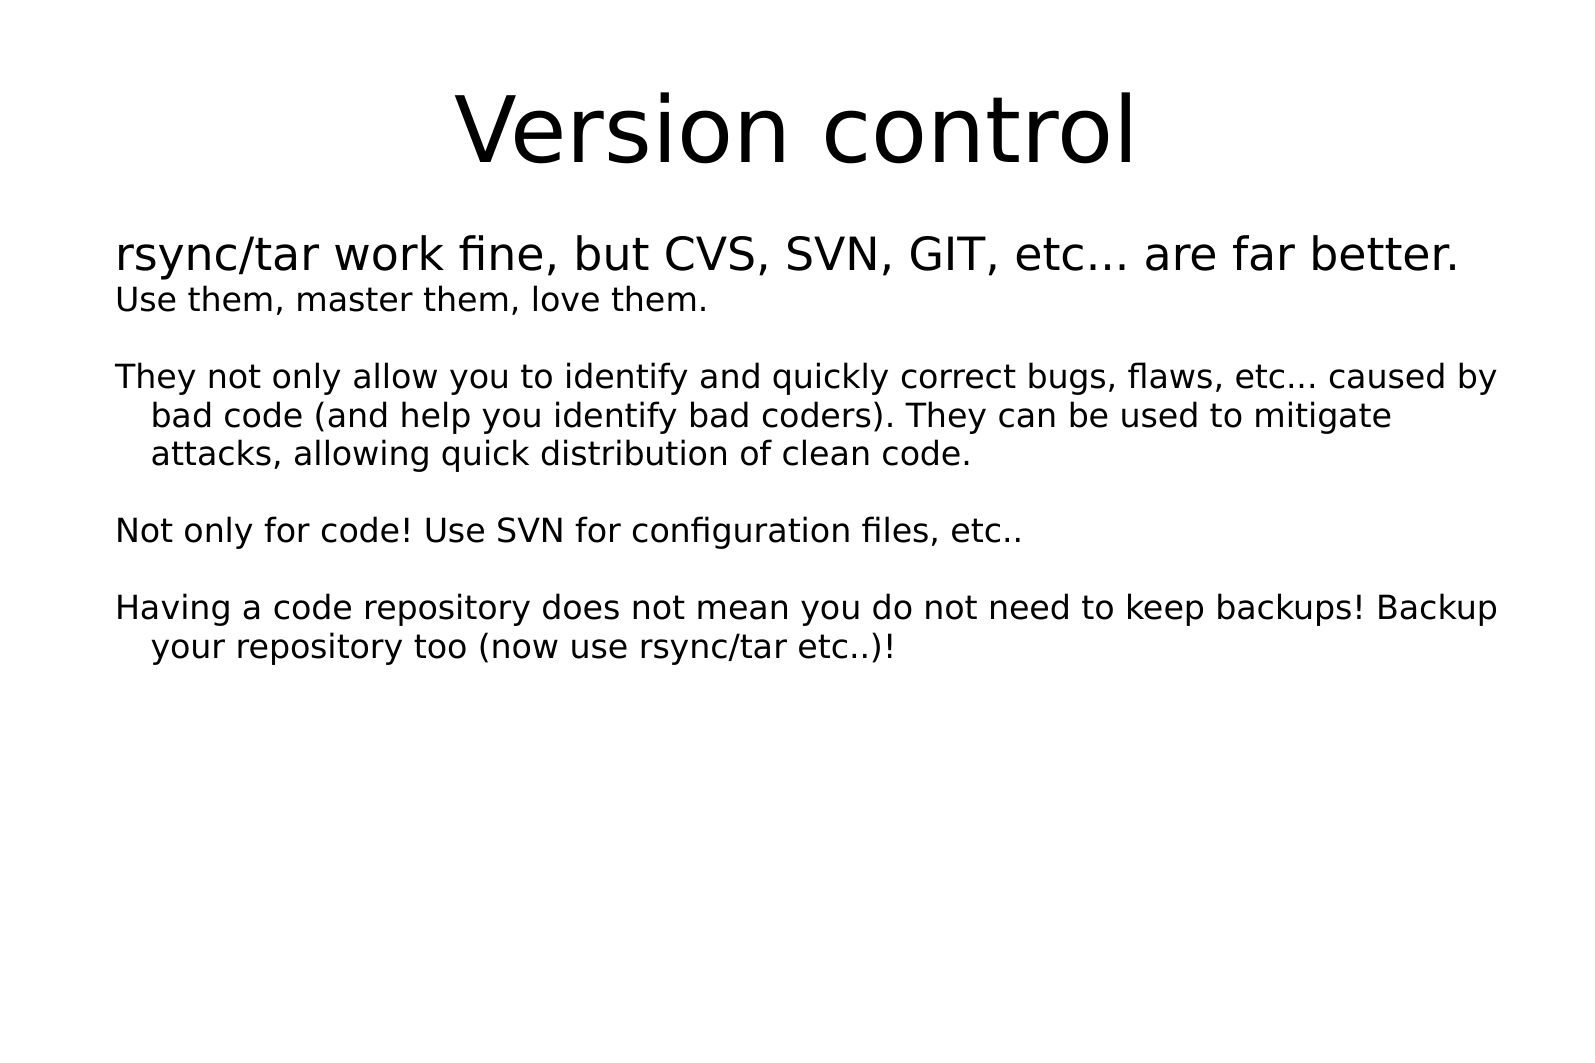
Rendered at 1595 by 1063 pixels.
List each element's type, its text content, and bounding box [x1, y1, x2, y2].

subtitle rsync/tar work fine, but CVS, SVN, GIT, etc... are far better. Use them, master them, love them. They not only allow you to identify and quickly correct bugs, flaws, etc... caused by bad code (and help you identify bad coders). They can be used to mitigate attacks, allowing quick distribution of clean code. Not only for code! Use SVN for configuration files, etc.. Having a code repository does not mean you do not need to keep backups! Backup your repository too (now use rsync/tar etc..)! [79, 227, 1515, 667]
title Version control [79, 49, 1515, 213]
